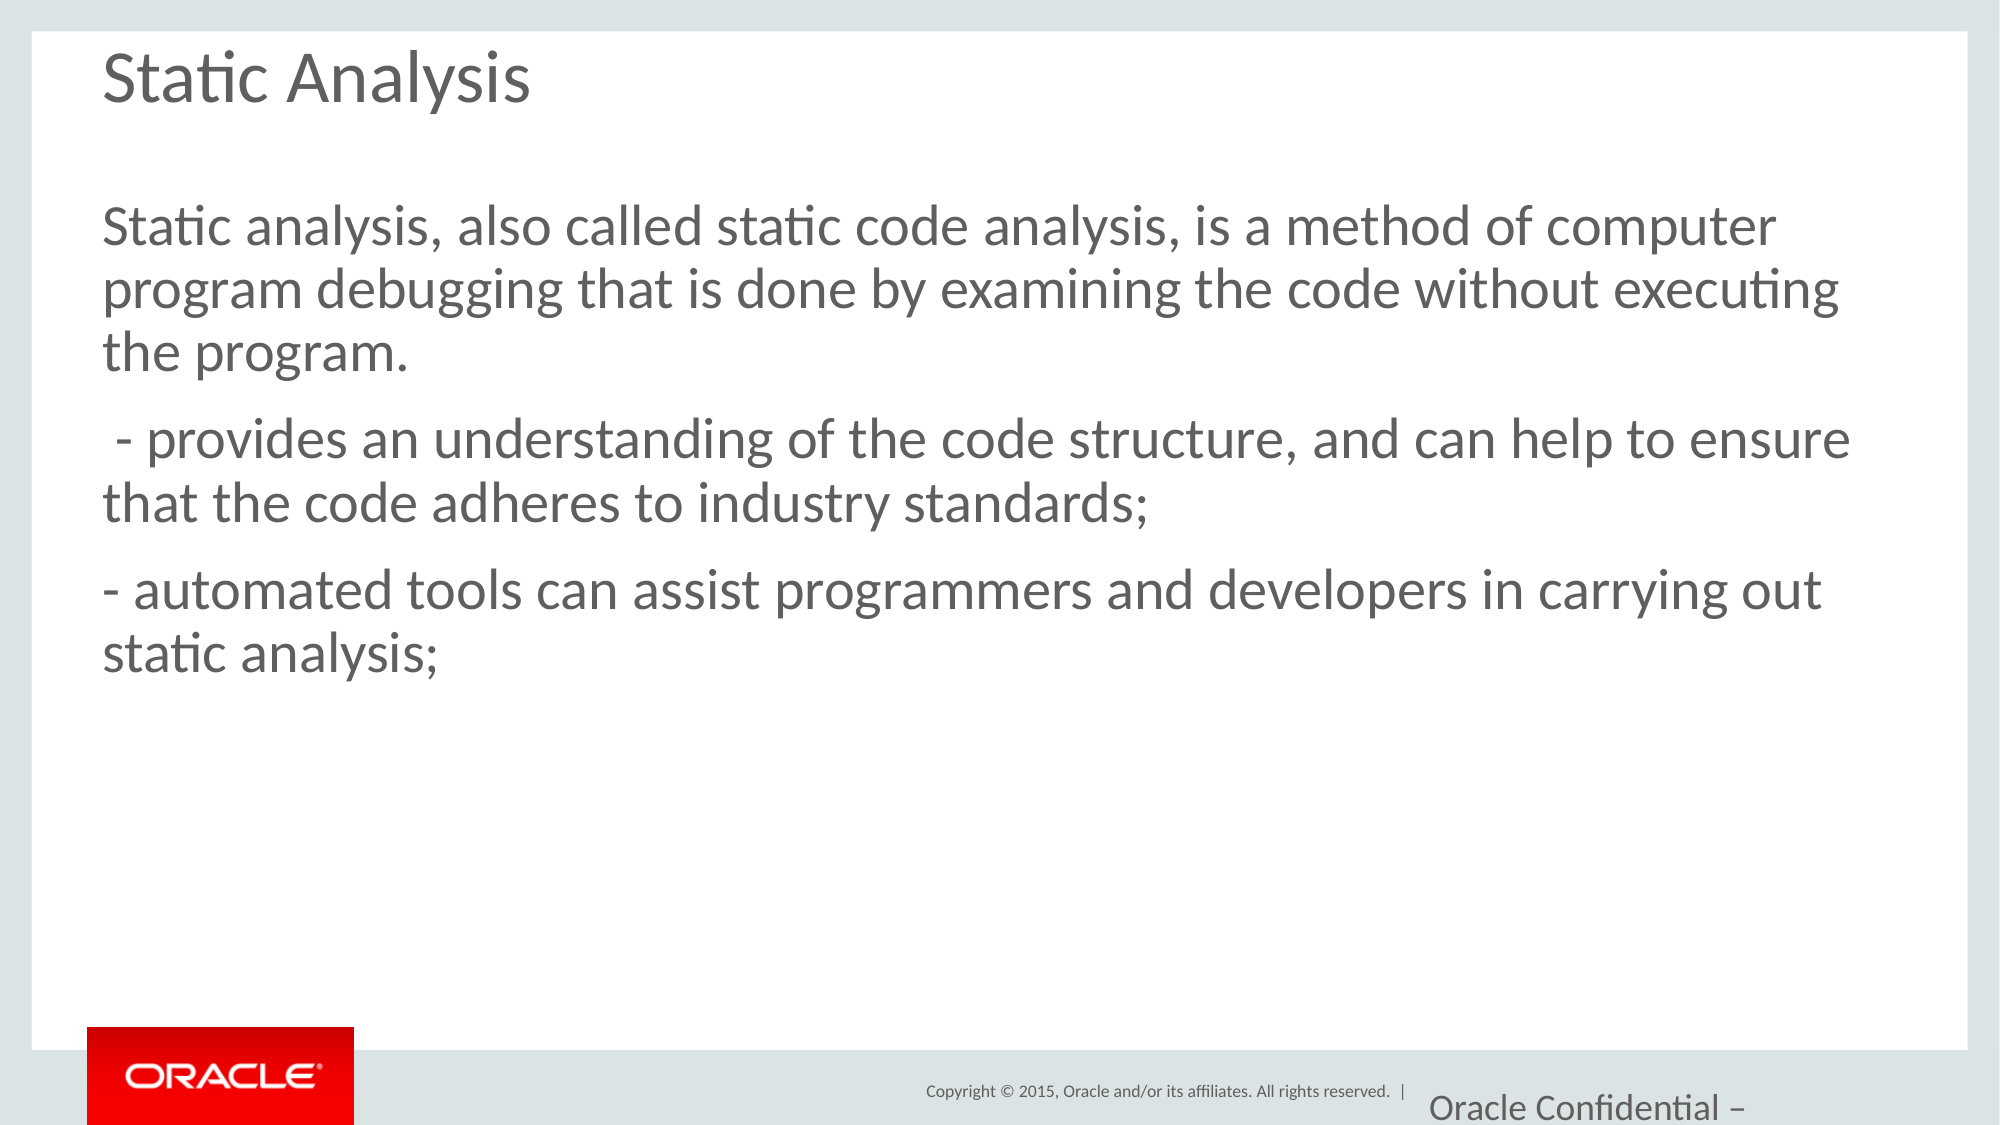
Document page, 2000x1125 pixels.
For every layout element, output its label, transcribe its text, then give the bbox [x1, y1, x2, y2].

picture [87, 1027, 354, 1125]
footer Oracle Confidential – Restricted [1414, 1075, 1865, 1106]
list Static analysis, also called static code analysis, is a method of computer program debugging that is done by examining the code without executing the program. - provides an understanding of the code structure, and can help to ensure that the code adheres to industry standards; - automated tools can assist programmers and developers in carrying out static analysis; [87, 187, 1913, 913]
title Static Analysis [87, 37, 1913, 121]
